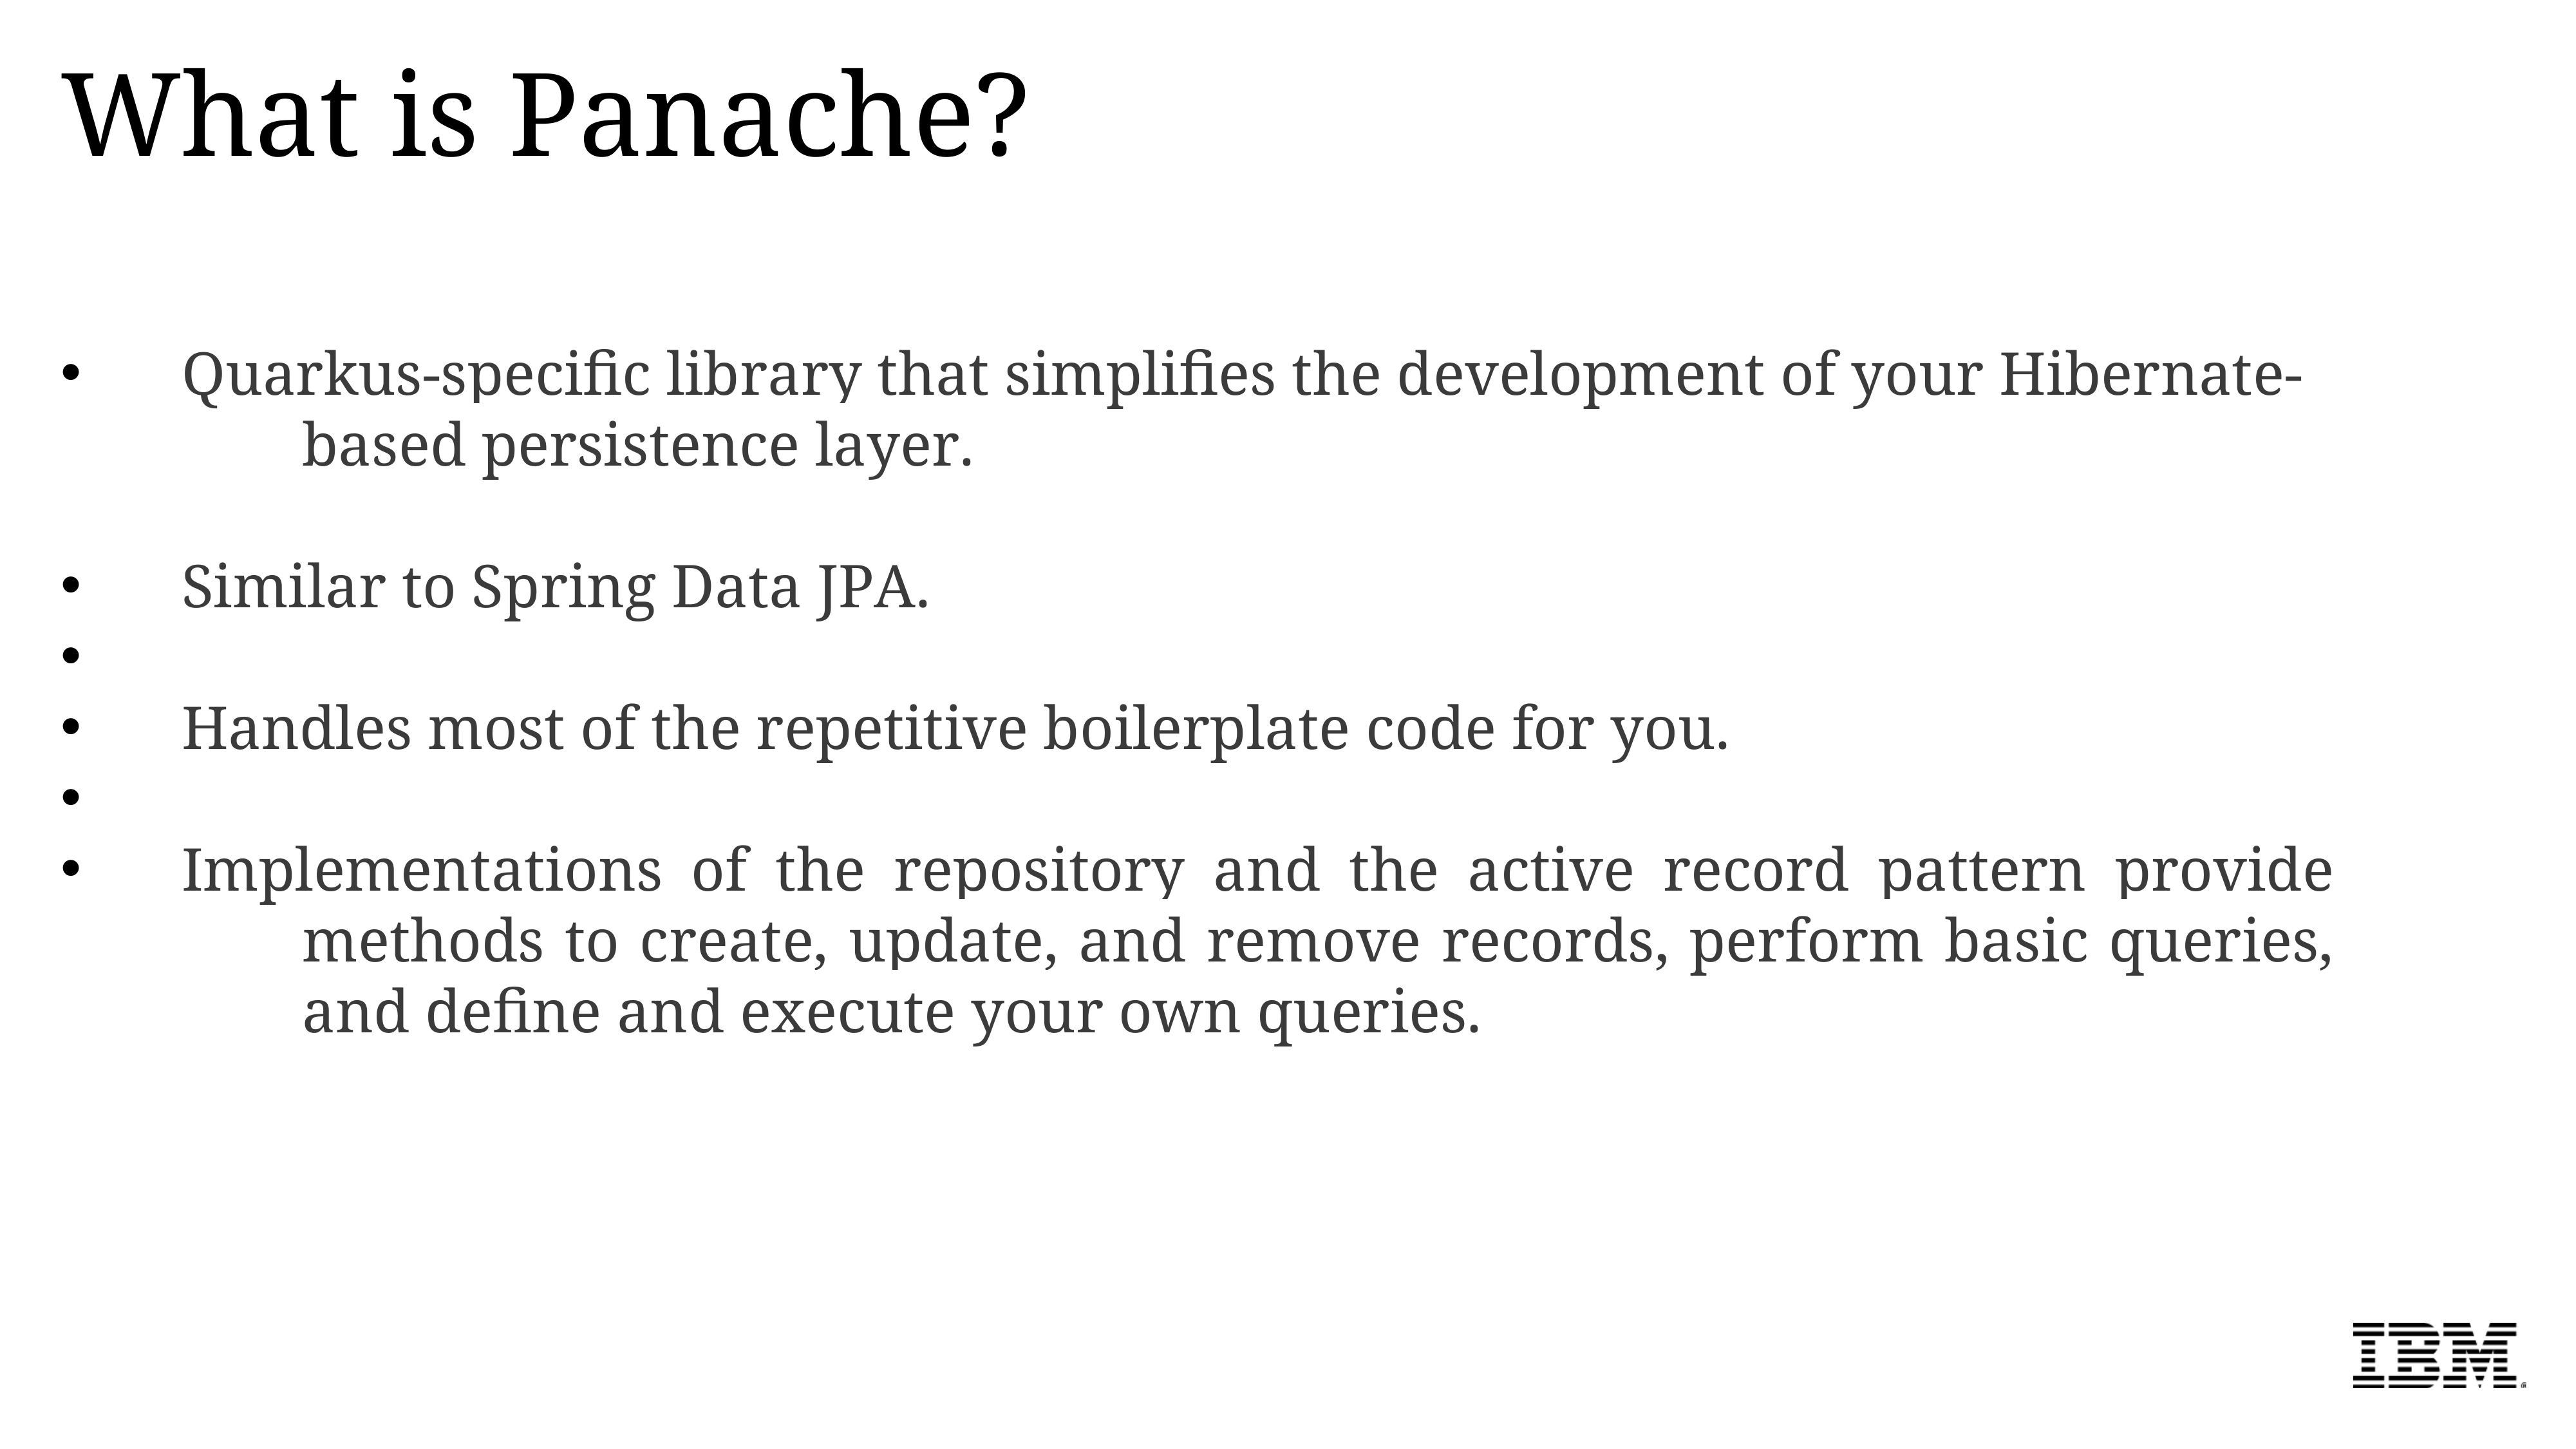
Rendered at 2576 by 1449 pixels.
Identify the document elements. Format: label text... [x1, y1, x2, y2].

text_box Quarkus-specific library that simplifies the development of your Hibernate-based persistence layer. Similar to Spring Data JPA. Handles most of the repetitive boilerplate code for you. Implementations of the repository and the active record pattern provide methods to create, update, and remove records, perform basic queries, and define and execute your own queries. [61, 336, 2336, 1363]
title What is Panache? [61, 41, 1228, 209]
